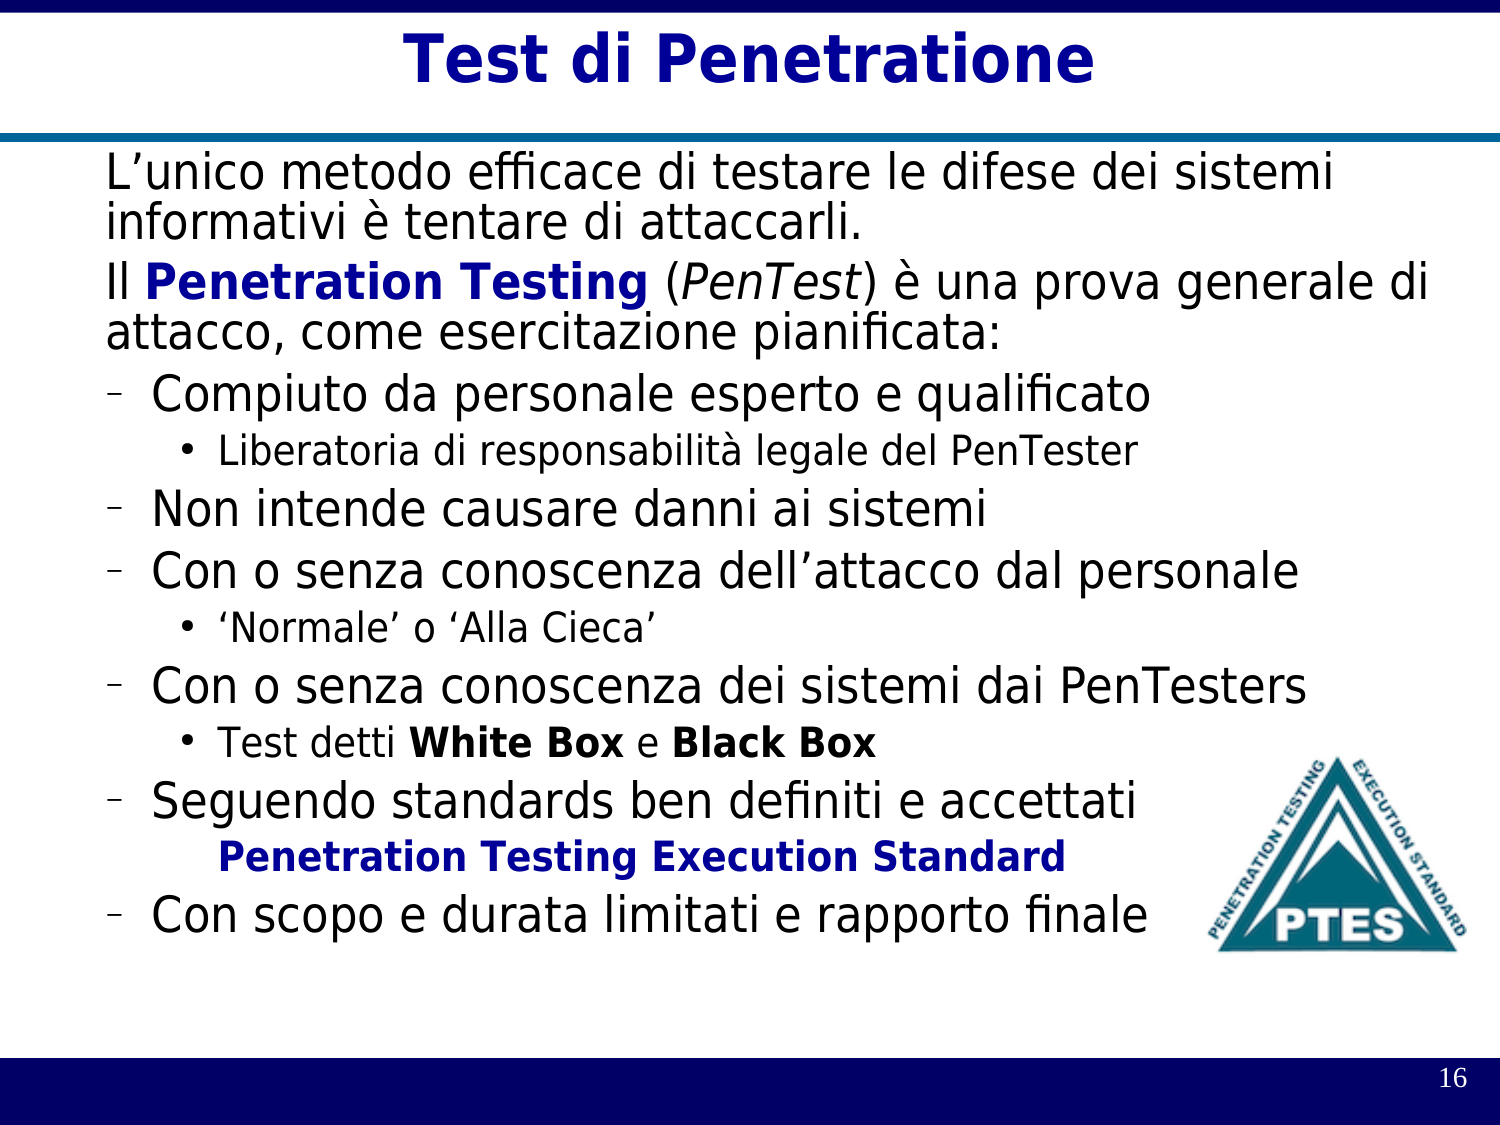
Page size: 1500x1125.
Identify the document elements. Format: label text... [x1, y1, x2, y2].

title Test di Penetratione [30, 0, 1471, 126]
list L’unico metodo efficace di testare le difese dei sistemi informativi è tentare di attaccarli. Il Penetration Testing (PenTest) è una prova generale di attacco, come esercitazione pianificata: Compiuto da personale esperto e qualificato Liberatoria di responsabilità legale del PenTester Non intende causare danni ai sistemi Con o senza conoscenza dell’attacco dal personale ‘Normale’ o ‘Alla Cieca’ Con o senza conoscenza dei sistemi dai PenTesters Test detti White Box e Black Box Seguendo standards ben definiti e accettati Penetration Testing Execution Standard Con scopo e durata limitati e rapporto finale [30, 149, 1471, 1021]
picture [1203, 734, 1471, 976]
